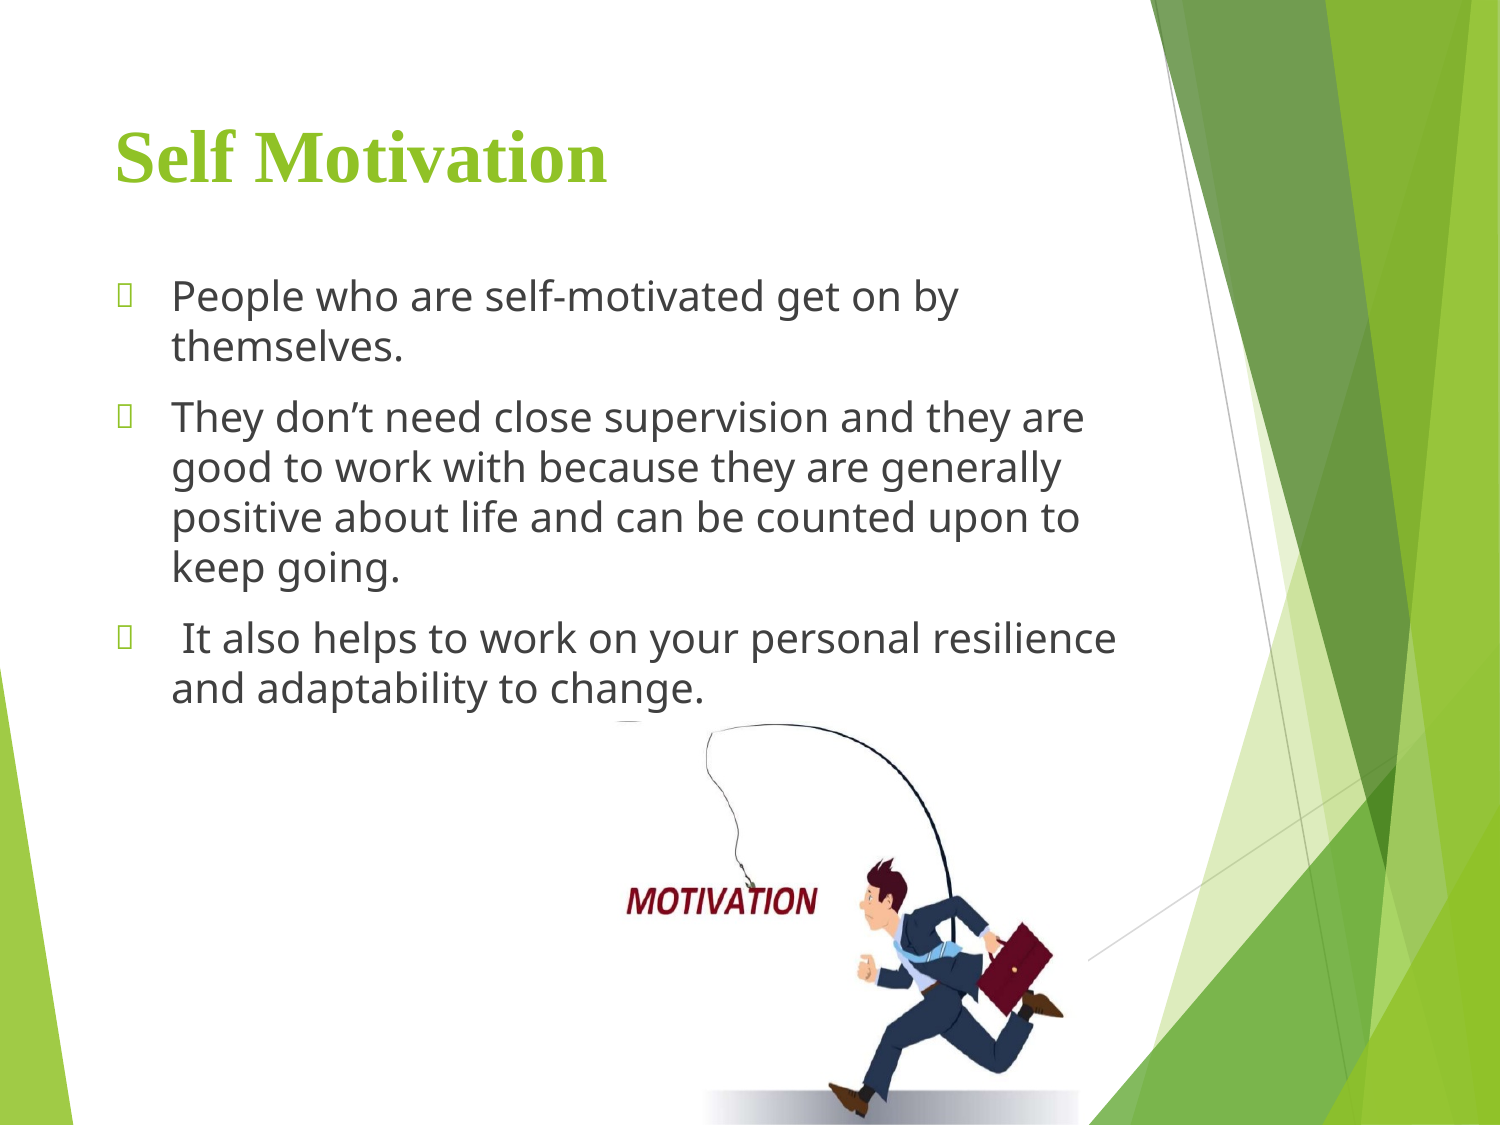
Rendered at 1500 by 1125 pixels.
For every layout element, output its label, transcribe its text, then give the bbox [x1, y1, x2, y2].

list People who are self-motivated get on by themselves. They don’t need close supervision and they are good to work with because they are generally positive about life and can be counted upon to keep going. It also helps to work on your personal resilience and adaptability to change. [99, 262, 1142, 900]
picture [549, 721, 1088, 1125]
title Self Motivation [99, 99, 1142, 262]
